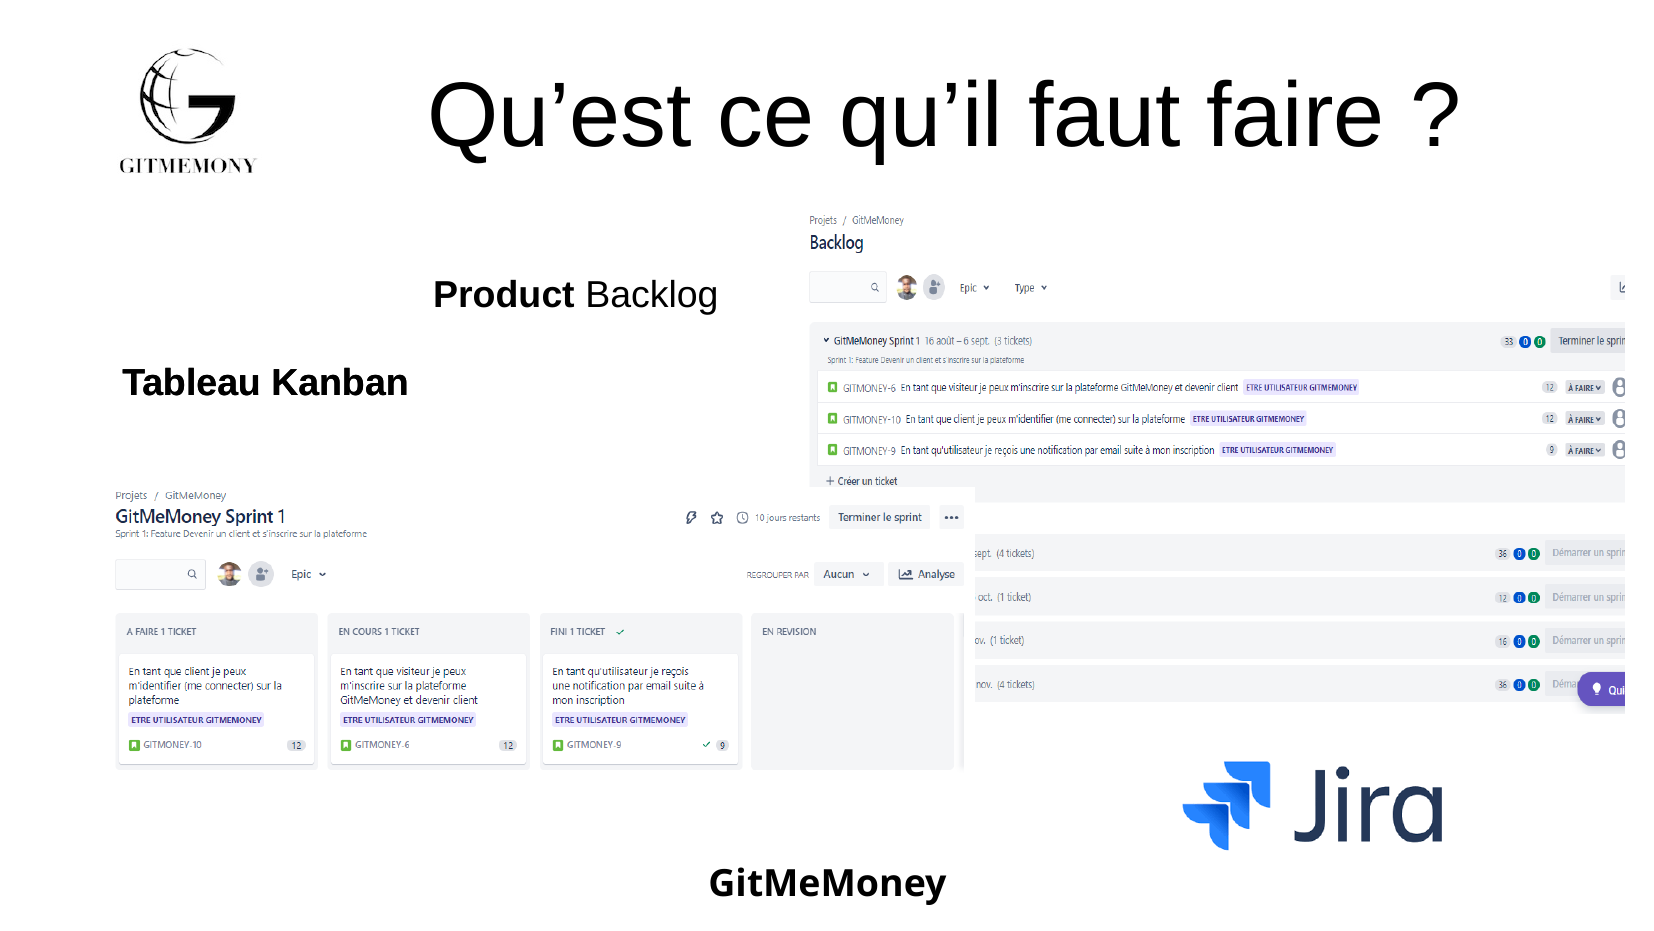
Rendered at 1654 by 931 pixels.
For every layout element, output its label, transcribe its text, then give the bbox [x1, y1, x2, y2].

text_box Product Backlog [383, 265, 768, 323]
picture [1181, 752, 1447, 857]
picture [100, 206, 1625, 798]
title Qu’est ce qu’il faut faire ? [324, 37, 1565, 193]
picture [71, 29, 296, 204]
text_box Tableau Kanban [88, 354, 443, 412]
